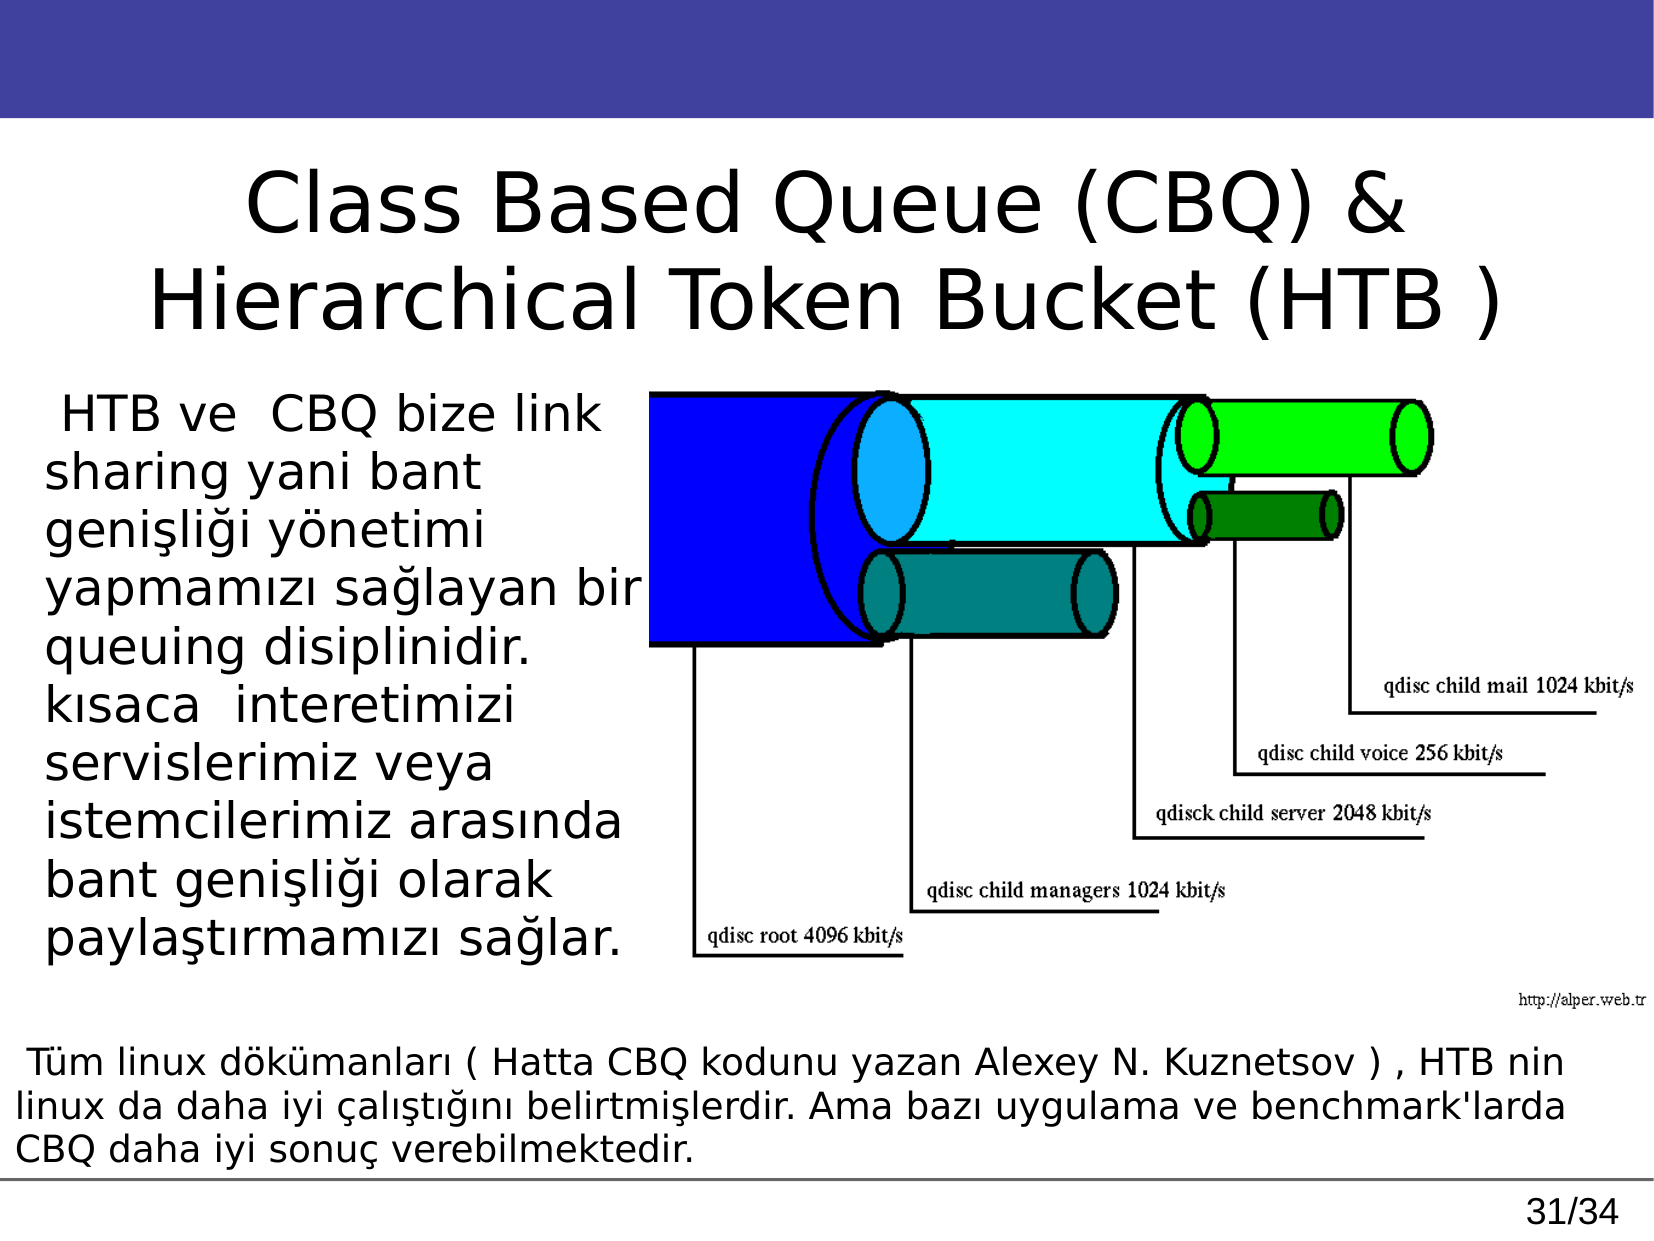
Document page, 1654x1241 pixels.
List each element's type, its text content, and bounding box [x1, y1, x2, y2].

text_box Class Based Queue (CBQ) & Hierarchical Token Bucket (HTB ) [0, 147, 1654, 357]
text_box Tüm linux dökümanları ( Hatta CBQ kodunu yazan Alexey N. Kuznetsov ) , HTB nin linux da daha iyi çalıştığını belirtmişlerdir. Ama bazı uygulama ve benchmark'larda CBQ daha iyi sonuç verebilmektedir. [0, 1033, 1654, 1179]
text_box HTB ve CBQ bize link sharing yani bant genişliği yönetimi yapmamızı sağlayan bir queuing disiplinidir. kısaca interetimizi servislerimiz veya istemcilerimiz arasında bant genişliği olarak paylaştırmamızı sağlar. [29, 377, 681, 975]
picture [649, 383, 1654, 1020]
text_box <number>/34 [1511, 1183, 1654, 1241]
